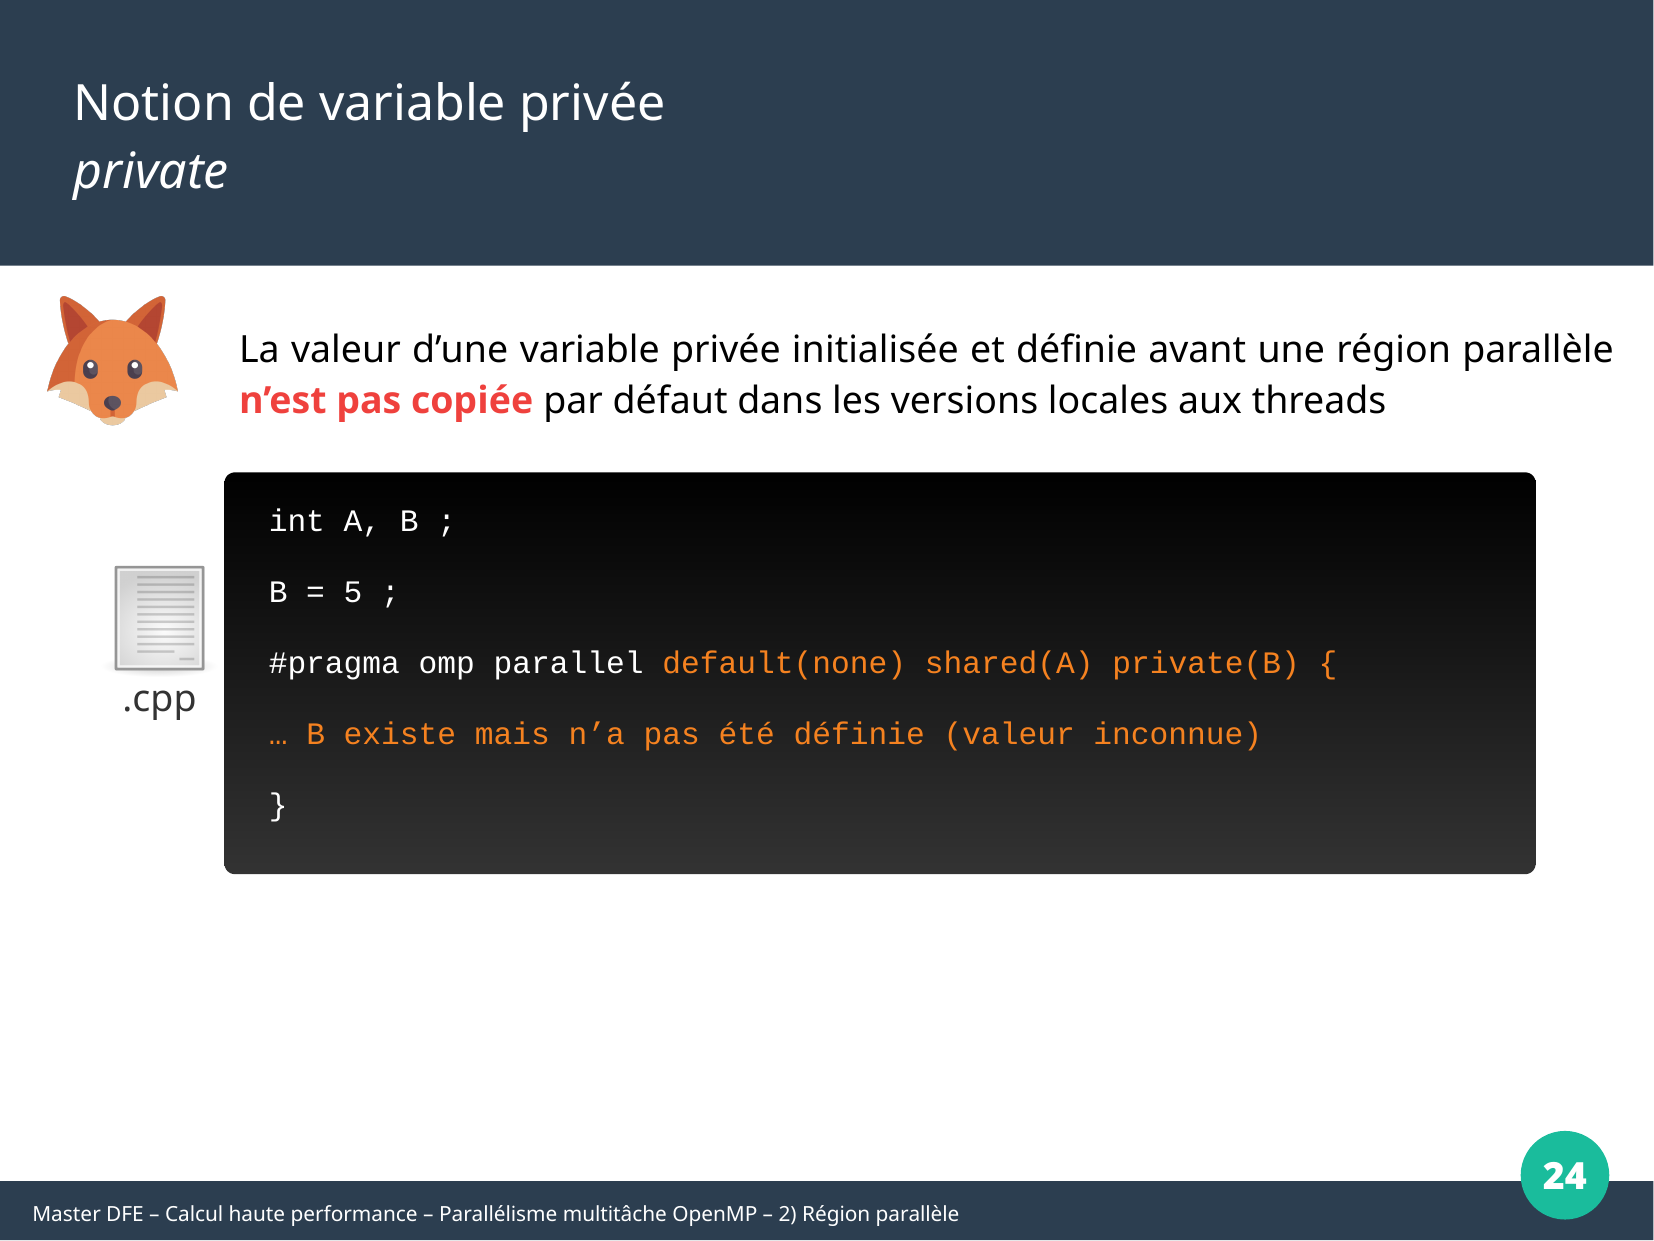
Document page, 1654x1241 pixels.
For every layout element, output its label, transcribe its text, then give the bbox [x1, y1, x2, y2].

text_box int A, B ; B = 5 ; #pragma omp parallel default(none) shared(A) private(B) { … B existe mais n’a pas été définie (valeur inconnue) } [254, 498, 1524, 1046]
text_box La valeur d’une variable privée initialisée et définie avant une région parallèle n’est pas copiée par défaut dans les versions locales aux threads [224, 314, 1630, 483]
text_box .cpp [82, 663, 237, 730]
picture [100, 561, 219, 663]
text_box Notion de variable privée private [59, 59, 1477, 209]
text_box Master DFE – Calcul haute performance – Parallélisme multitâche OpenMP – 2) Région parallèle [17, 1191, 1436, 1235]
text_box [224, 472, 1536, 875]
picture [47, 295, 178, 426]
